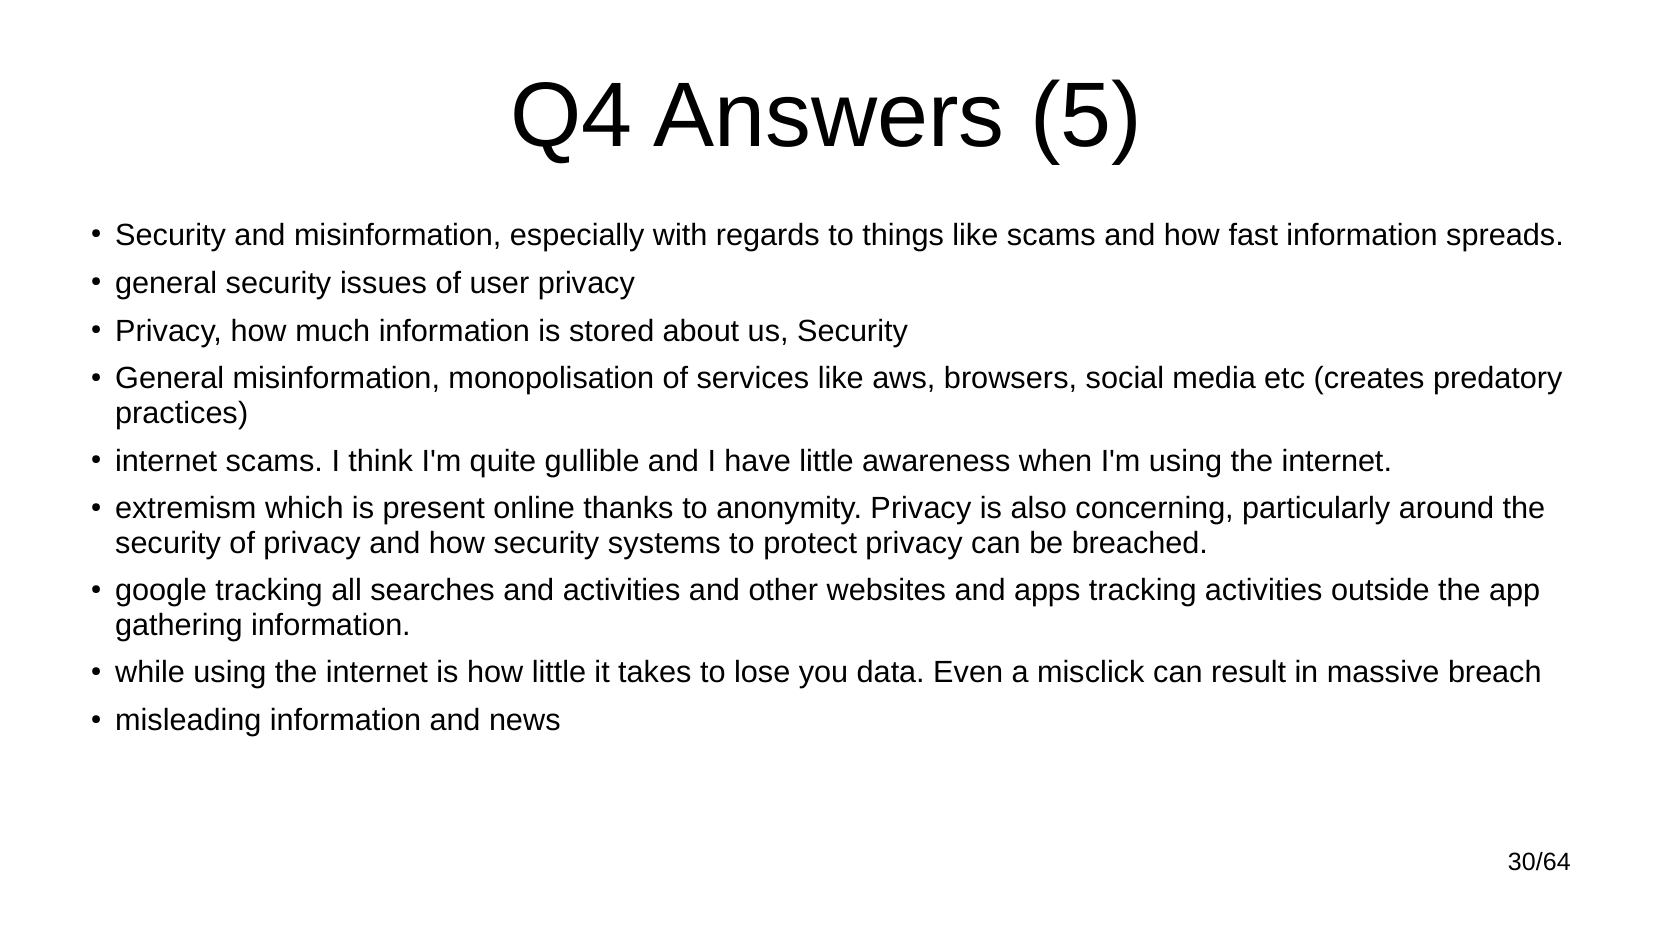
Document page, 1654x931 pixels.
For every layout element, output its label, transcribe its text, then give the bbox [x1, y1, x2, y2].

list Security and misinformation, especially with regards to things like scams and how fast information spreads. general security issues of user privacy Privacy, how much information is stored about us, Security General misinformation, monopolisation of services like aws, browsers, social media etc (creates predatory practices) internet scams. I think I'm quite gullible and I have little awareness when I'm using the internet. extremism which is present online thanks to anonymity. Privacy is also concerning, particularly around the security of privacy and how security systems to protect privacy can be breached. google tracking all searches and activities and other websites and apps tracking activities outside the app gathering information. while using the internet is how little it takes to lose you data. Even a misclick can result in massive breach misleading information and news [82, 217, 1571, 758]
title Q4 Answers (5) [82, 37, 1571, 193]
